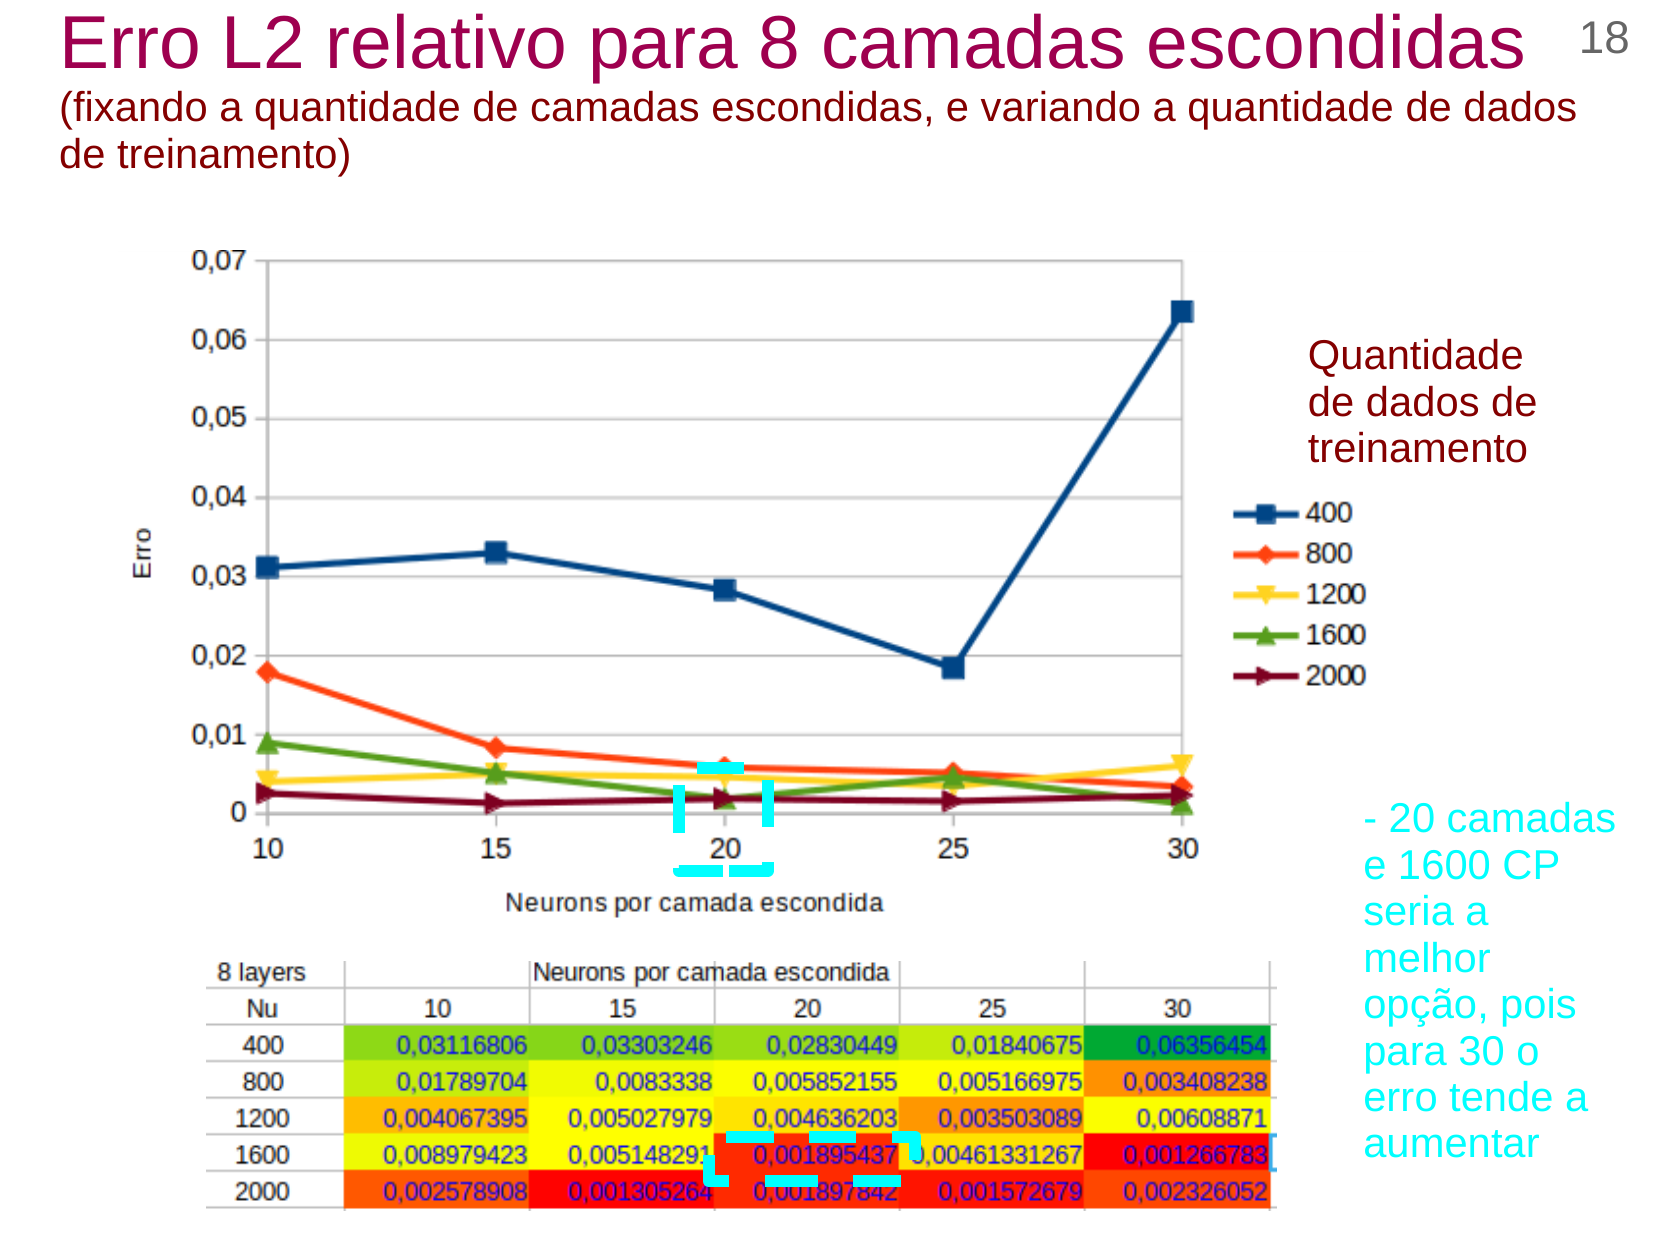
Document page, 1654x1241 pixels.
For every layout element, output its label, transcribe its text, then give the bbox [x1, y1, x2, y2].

title Erro L2 relativo para 8 camadas escondidas (fixando a quantidade de camadas escondidas, e variando a quantidade de dados de treinamento) [59, 0, 1595, 177]
text_box Quantidade de dados de treinamento [1293, 324, 1595, 494]
picture [118, 250, 1374, 922]
text_box - 20 camadas e 1600 CP seria a melhor opção, pois para 30 o erro tende a aumentar [1343, 782, 1639, 1180]
picture [206, 961, 1277, 1211]
